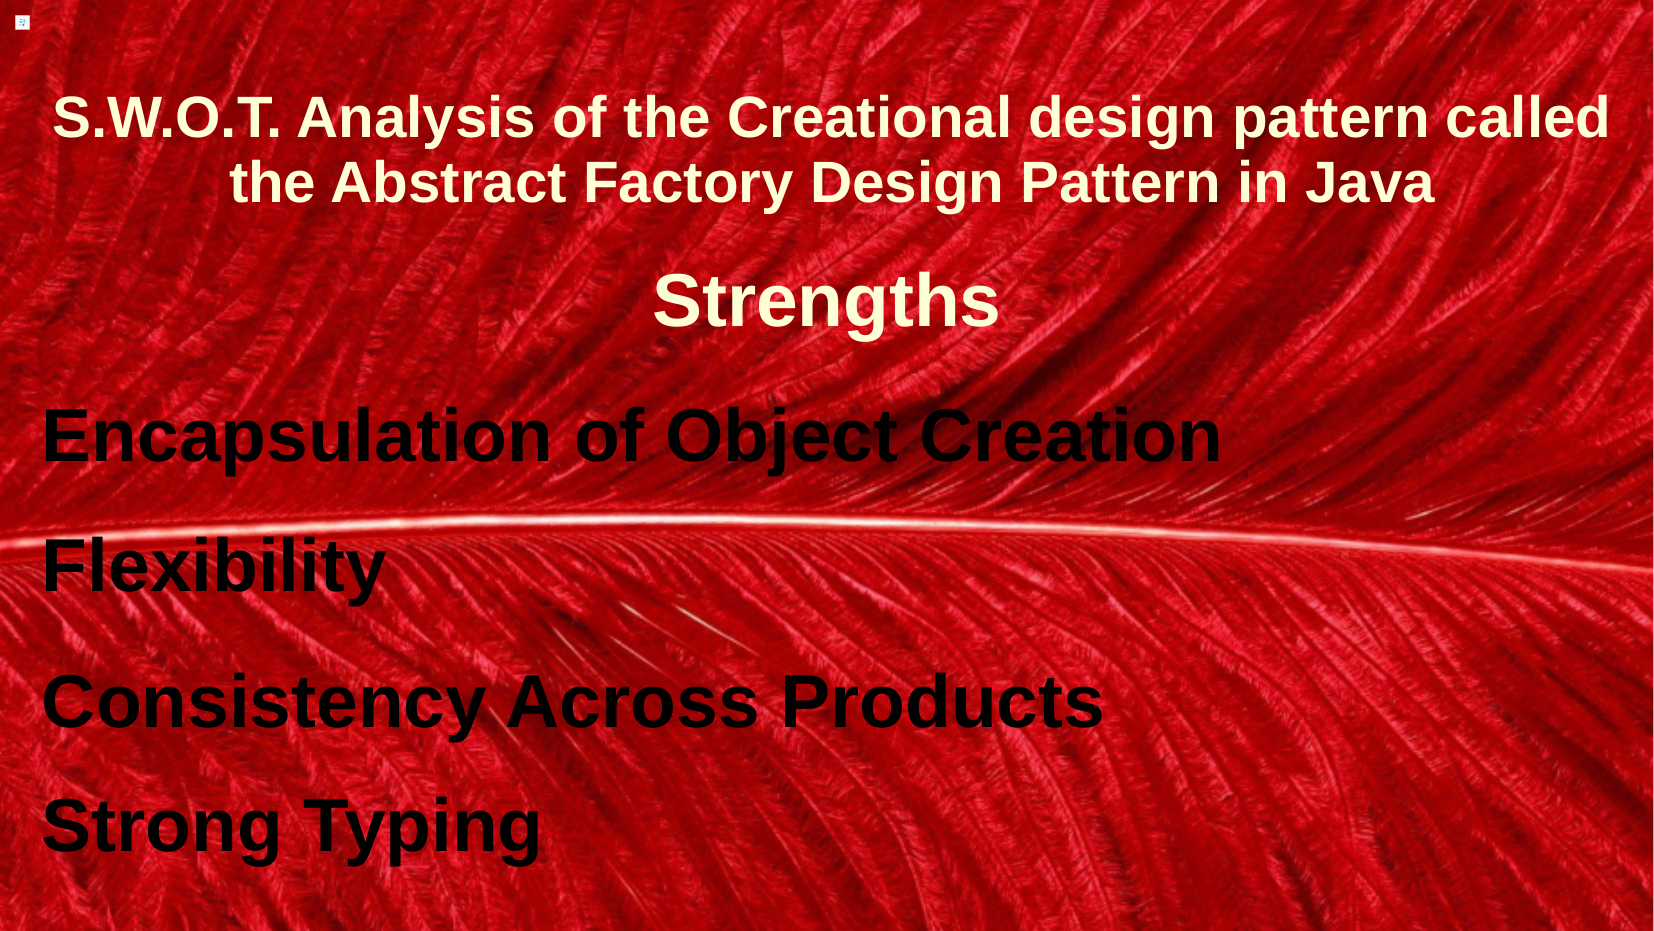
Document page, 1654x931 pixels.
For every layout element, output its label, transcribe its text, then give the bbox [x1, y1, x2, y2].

title Consistency Across Products [41, 626, 1613, 750]
title Encapsulation of Object Creation [41, 360, 1613, 490]
title S.W.O.T. Analysis of the Creational design pattern called the Abstract Factory Design Pattern in Java [47, 75, 1619, 226]
text_box [15, 15, 31, 31]
title Flexibility [41, 490, 1613, 626]
title [1613, 263, 1654, 391]
title Strong Typing [41, 750, 1613, 901]
picture [0, 0, 1654, 931]
title Strengths [41, 225, 1613, 360]
